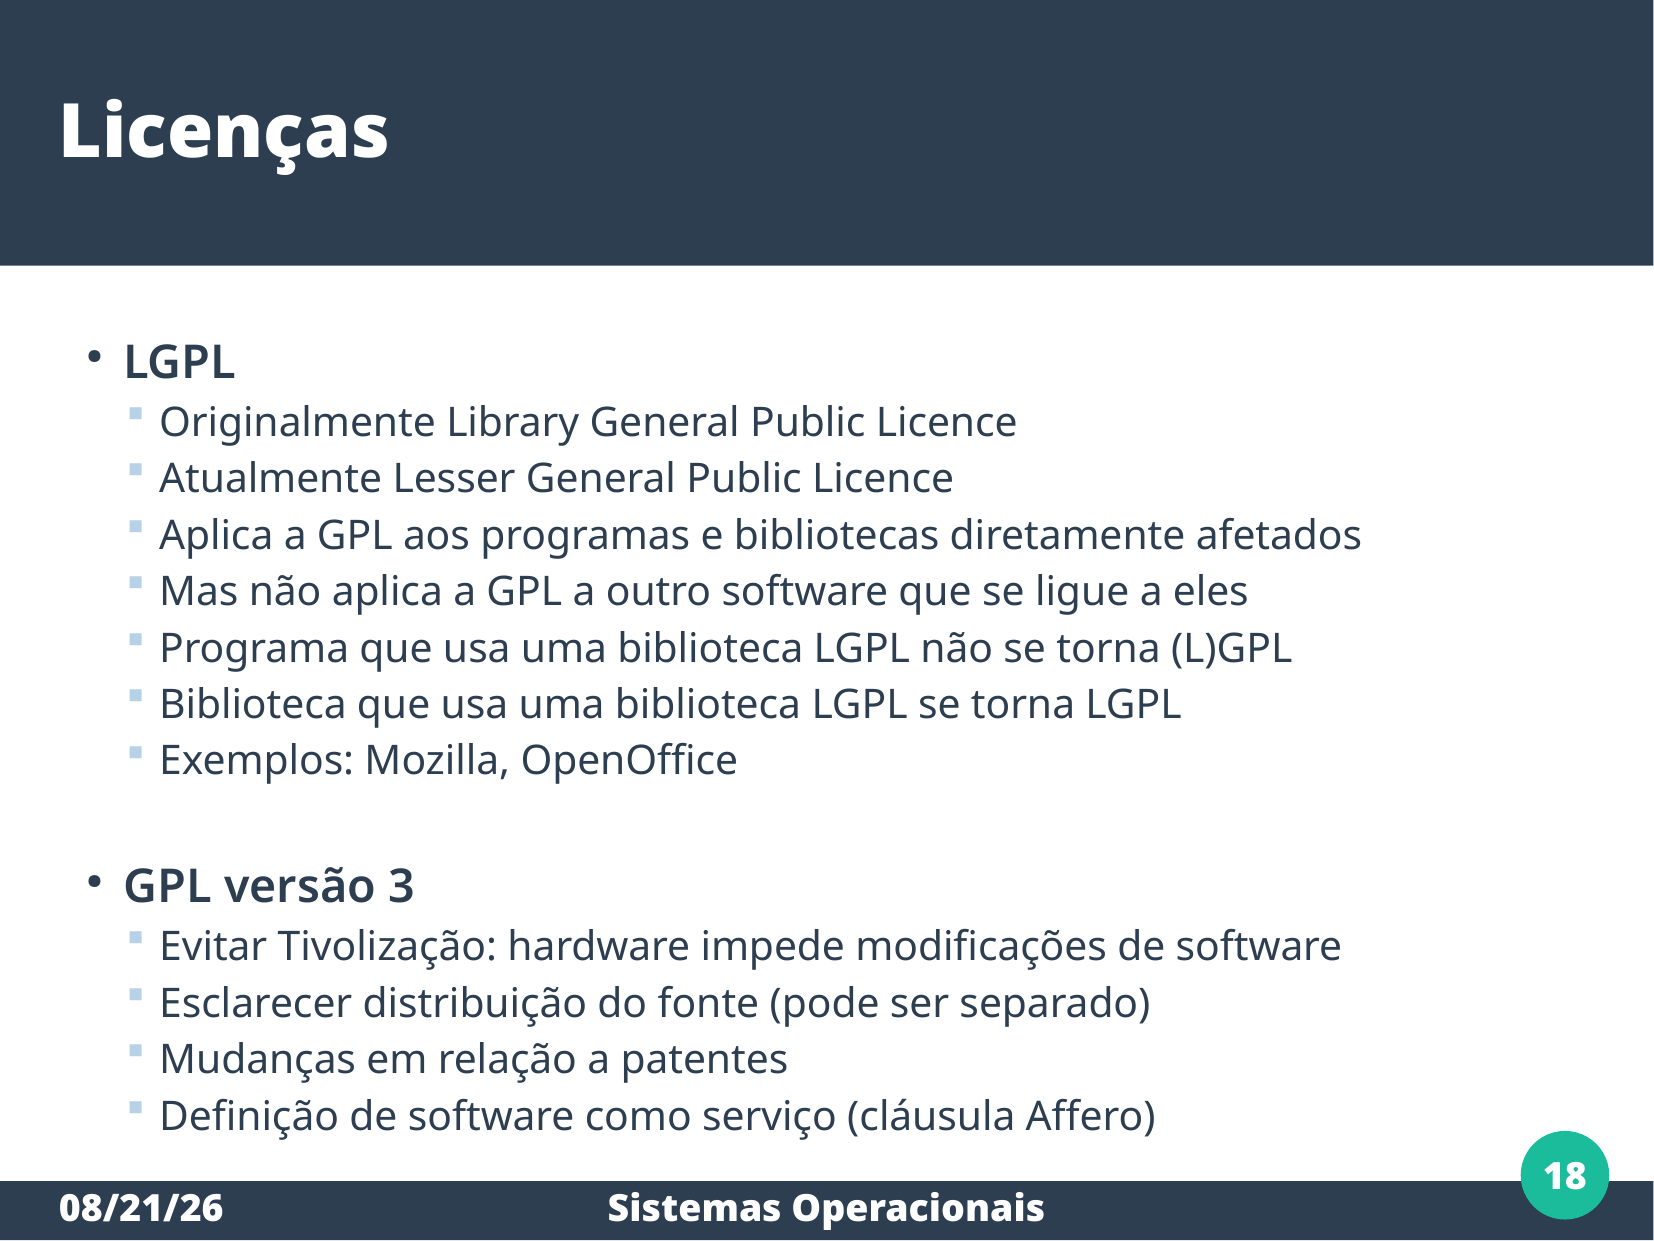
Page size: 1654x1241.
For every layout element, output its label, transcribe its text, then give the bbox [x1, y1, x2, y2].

list LGPL Originalmente Library General Public Licence Atualmente Lesser General Public Licence Aplica a GPL aos programas e bibliotecas diretamente afetados Mas não aplica a GPL a outro software que se ligue a eles Programa que usa uma biblioteca LGPL não se torna (L)GPL Biblioteca que usa uma biblioteca LGPL se torna LGPL Exemplos: Mozilla, OpenOffice GPL versão 3 Evitar Tivolização: hardware impede modificações de software Esclarecer distribuição do fonte (pode ser separado) Mudanças em relação a patentes Definição de software como serviço (cláusula Affero) [59, 324, 1595, 1152]
title Licenças [59, 49, 1595, 207]
